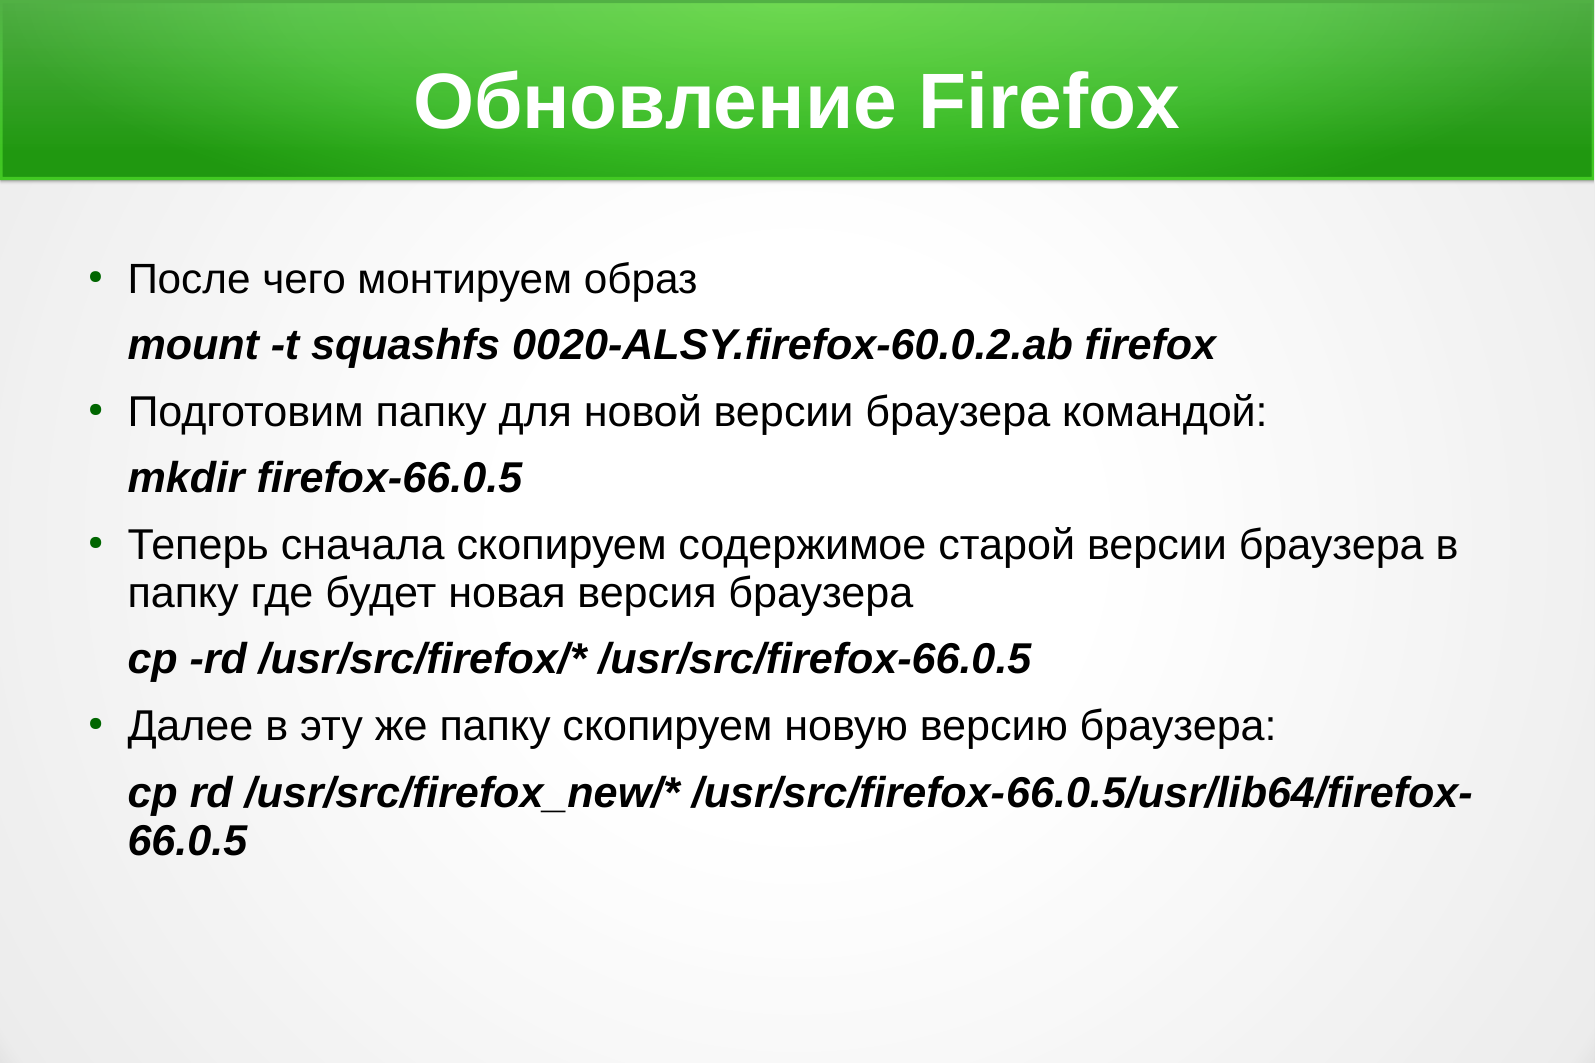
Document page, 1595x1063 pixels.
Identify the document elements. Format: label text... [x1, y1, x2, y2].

title Обновление Firefox [79, 40, 1515, 162]
list После чего монтируем образ mount -t squashfs 0020-ALSY.firefox-60.0.2.ab firefox Подготовим папку для новой версии браузера командой: mkdir firefox-66.0.5 Теперь сначала скопируем содержимое старой версии браузера в папку где будет новая версия браузера cp -rd /usr/src/firefox/* /usr/src/firefox-66.0.5 Далее в эту же папку скопируем новую версию браузера: cp rd /usr/src/firefox_new/* /usr/src/firefox-66.0.5/usr/lib64/firefox-66.0.5 [75, 255, 1571, 873]
